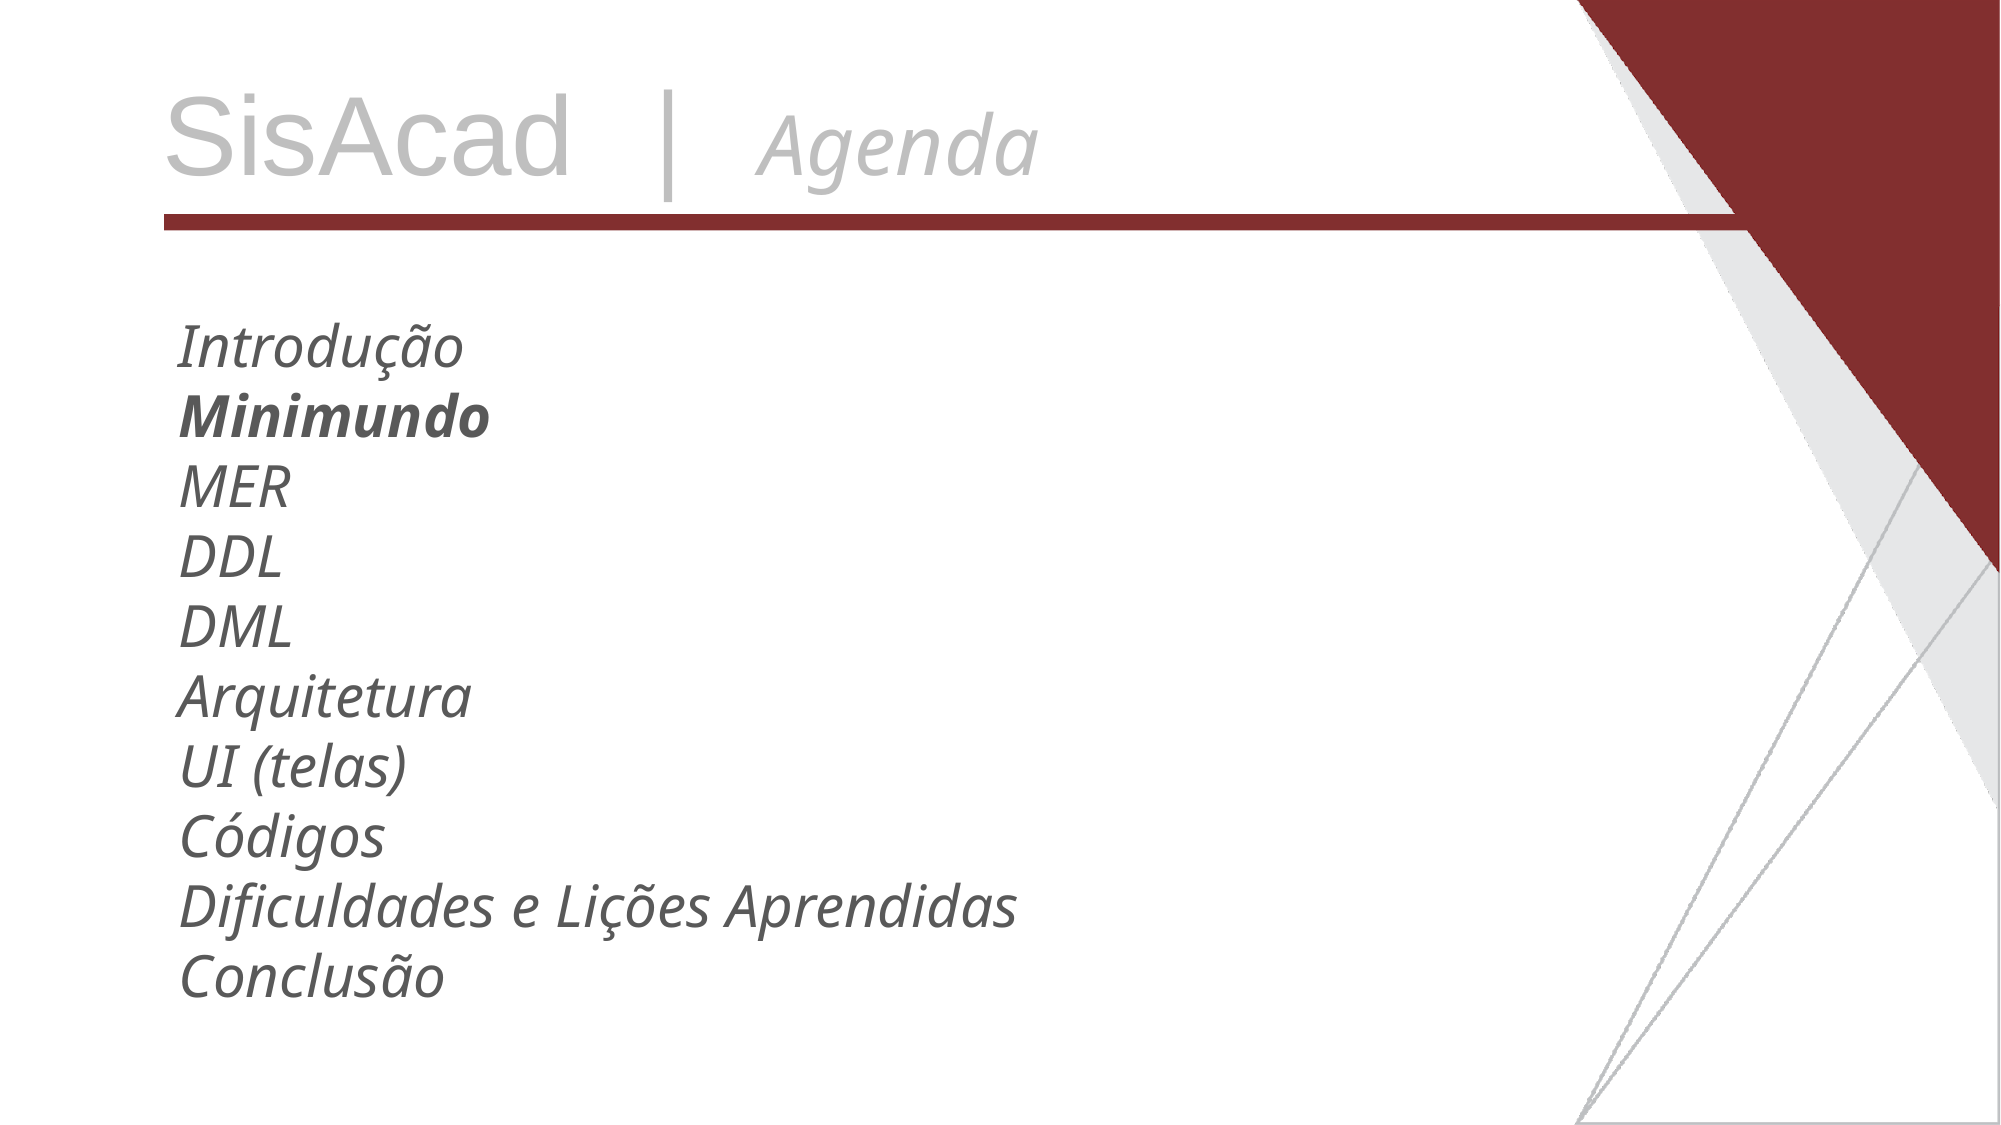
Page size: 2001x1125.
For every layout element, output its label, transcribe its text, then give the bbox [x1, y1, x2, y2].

text_box SisAcad | Agenda [147, 55, 1681, 208]
picture [0, 0, 2001, 1125]
text_box Introdução Minimundo MER DDL DML Arquitetura UI (telas) Códigos Dificuldades e Lições Aprendidas Conclusão [164, 302, 1730, 1125]
text_box [164, 214, 1927, 231]
